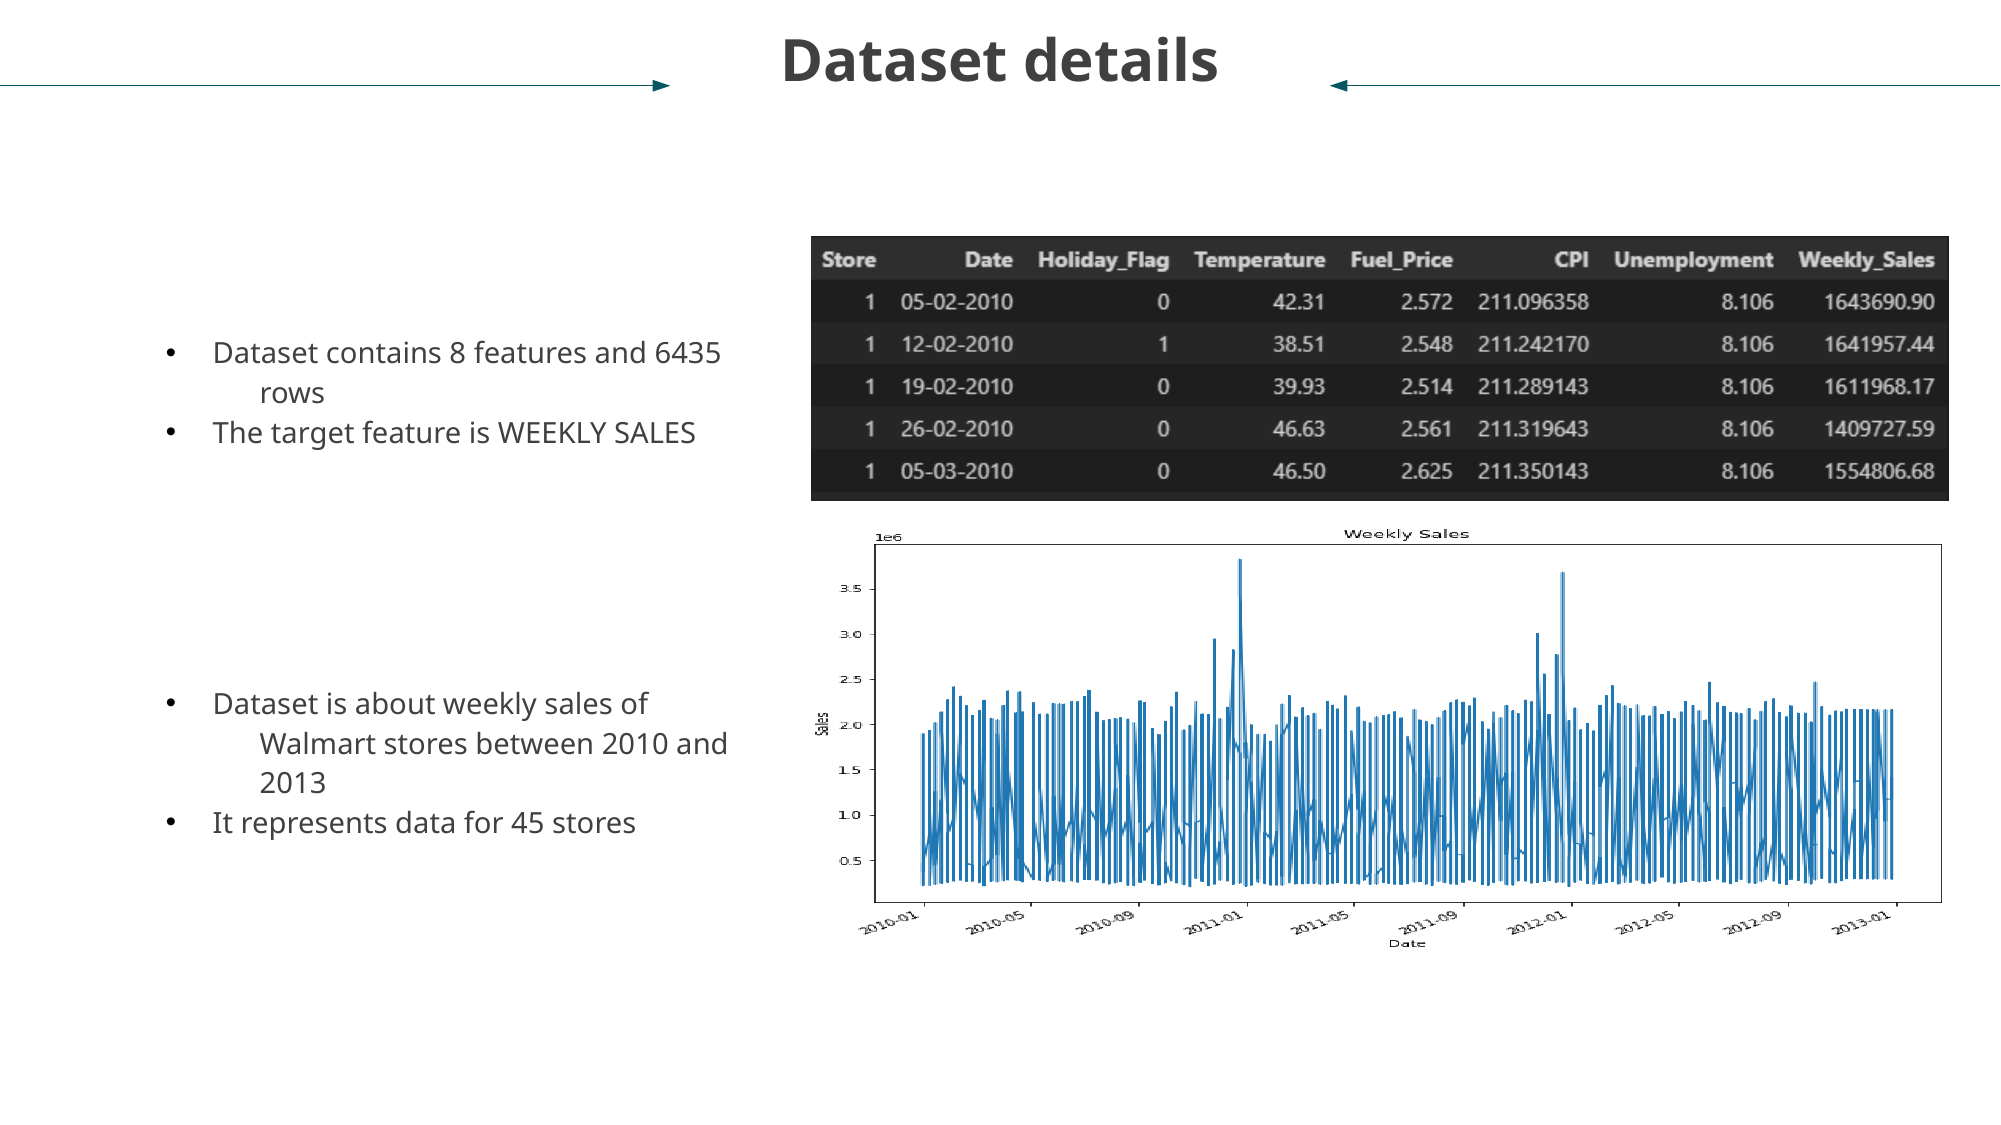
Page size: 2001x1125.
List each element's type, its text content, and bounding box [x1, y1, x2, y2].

text_box Dataset is about weekly sales of Walmart stores between 2010 and 2013 It represents data for 45 stores [166, 681, 770, 839]
picture [811, 236, 1949, 501]
text_box Dataset details [37, 31, 1963, 159]
text_box Dataset contains 8 features and 6435 rows The target feature is WEEKLY SALES [166, 330, 770, 449]
picture [811, 524, 1949, 954]
